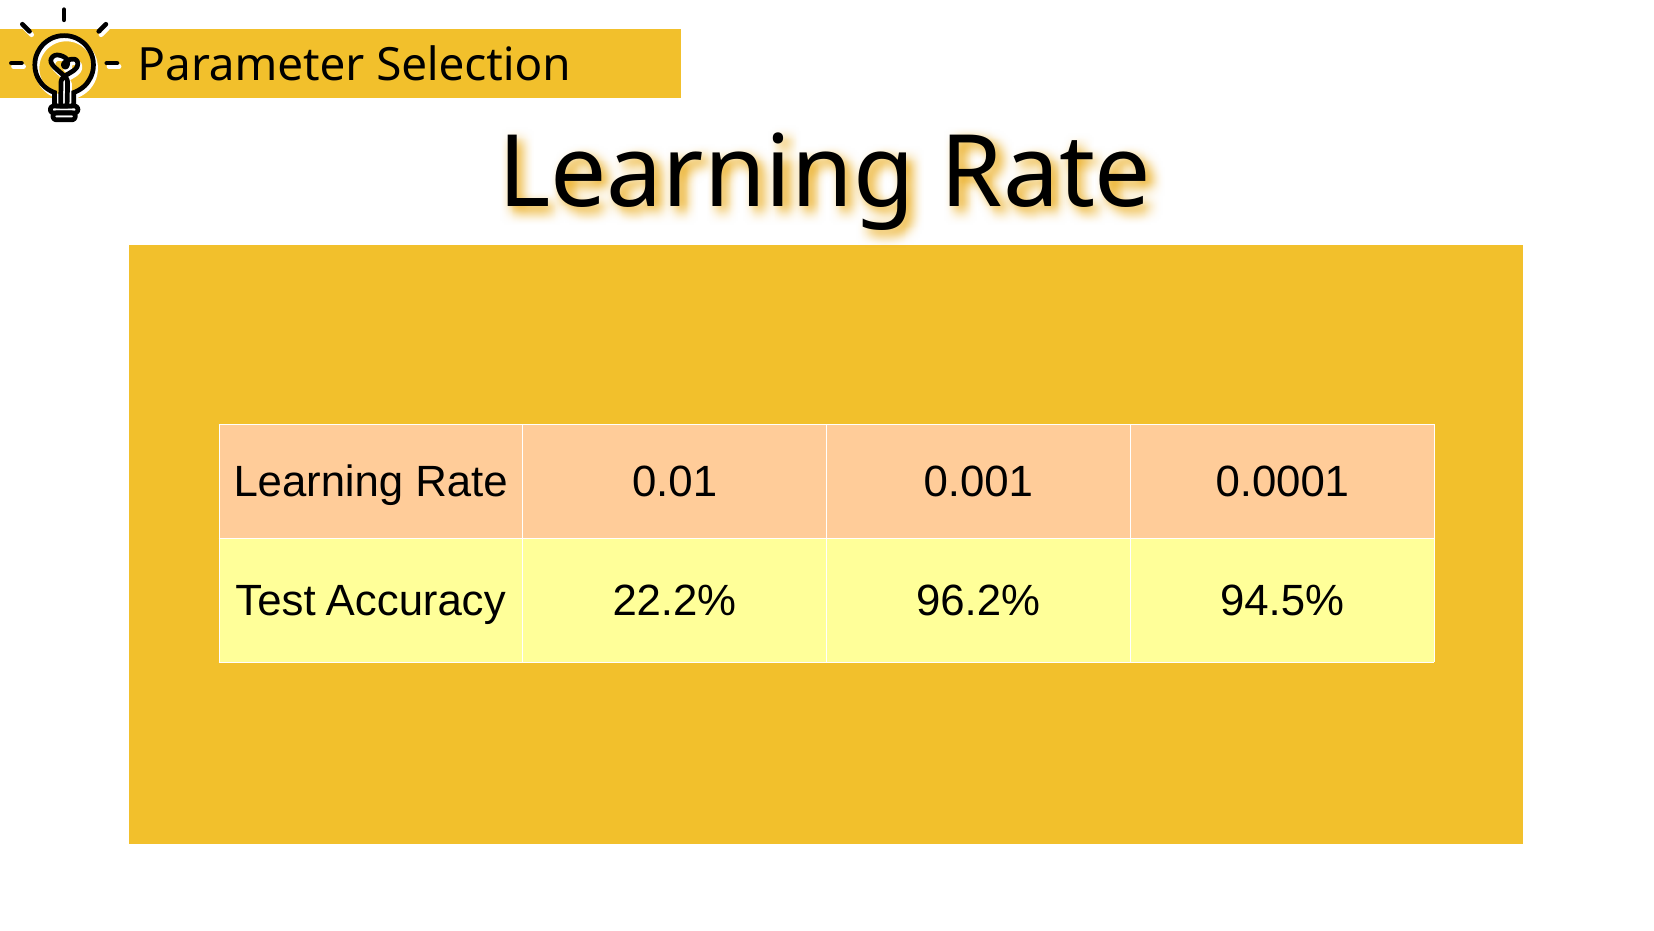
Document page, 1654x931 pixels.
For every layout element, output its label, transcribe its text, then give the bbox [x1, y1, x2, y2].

title Learning Rate [150, 14, 1501, 322]
table_header 0.01 [523, 425, 826, 538]
table_cell 94.5% [1131, 539, 1434, 662]
table_header 0.001 [827, 425, 1130, 538]
title Parameter Selection [137, 22, 584, 102]
table_cell 22.2% [523, 539, 826, 662]
table_header Learning Rate [220, 425, 522, 538]
table_cell Test Accuracy [220, 539, 522, 662]
table_cell 96.2% [827, 539, 1130, 662]
table_header 0.0001 [1131, 425, 1434, 538]
